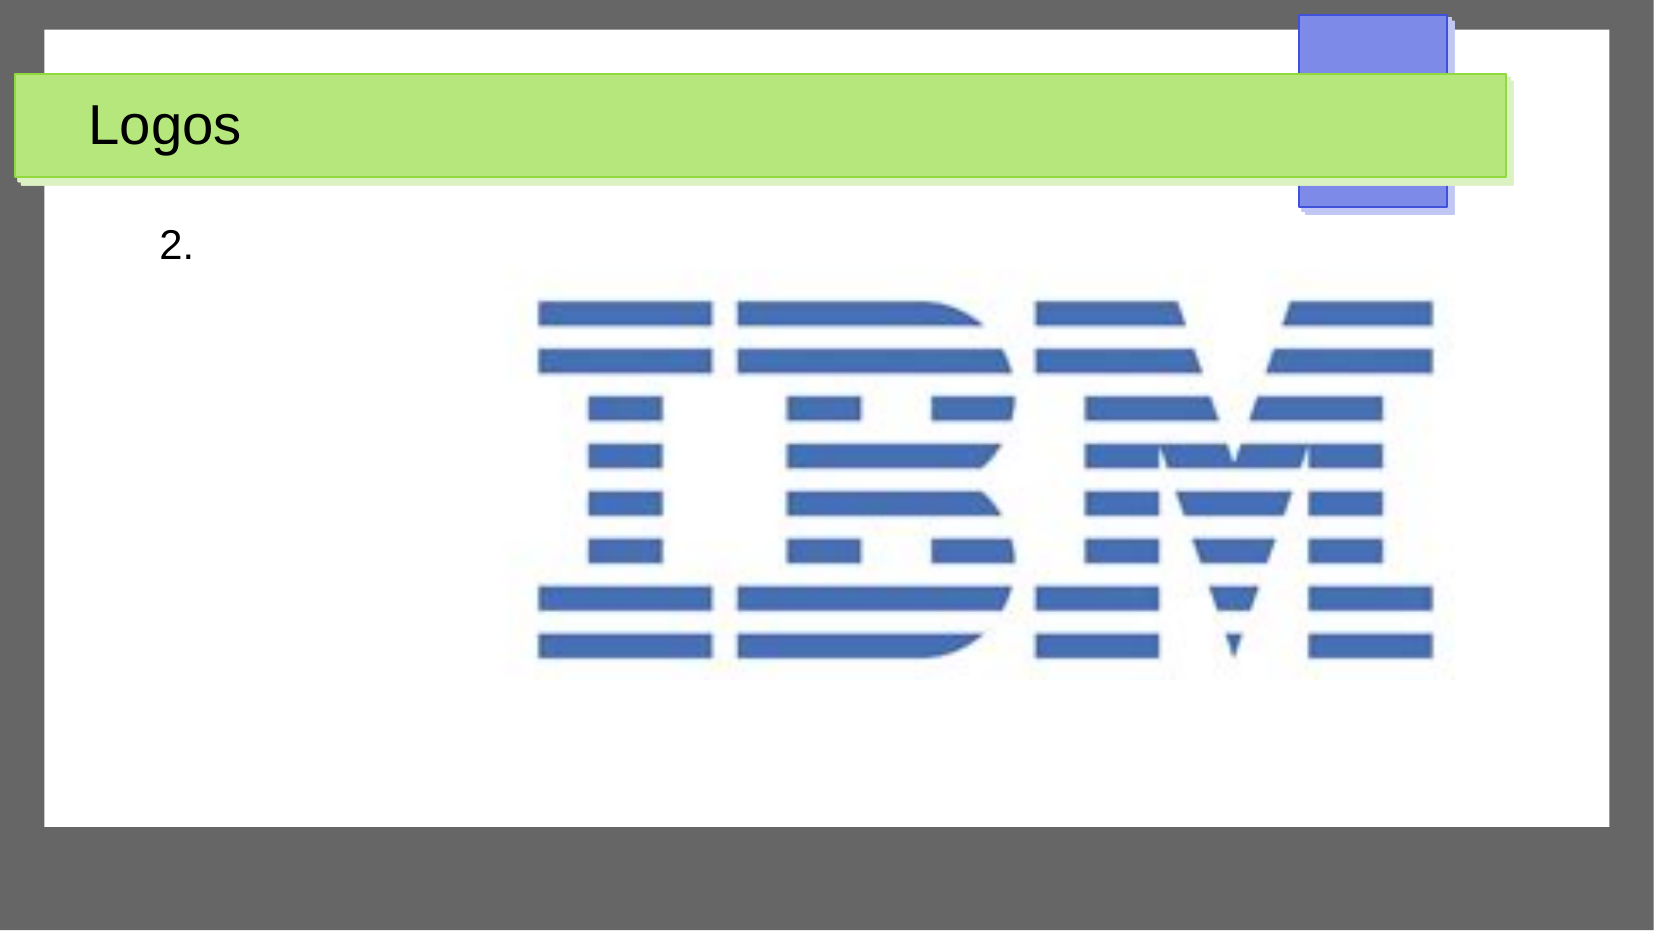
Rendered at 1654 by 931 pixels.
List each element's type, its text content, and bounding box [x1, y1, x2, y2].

list 2. [88, 221, 1565, 813]
title Logos [88, 73, 1506, 178]
picture [495, 243, 1455, 689]
